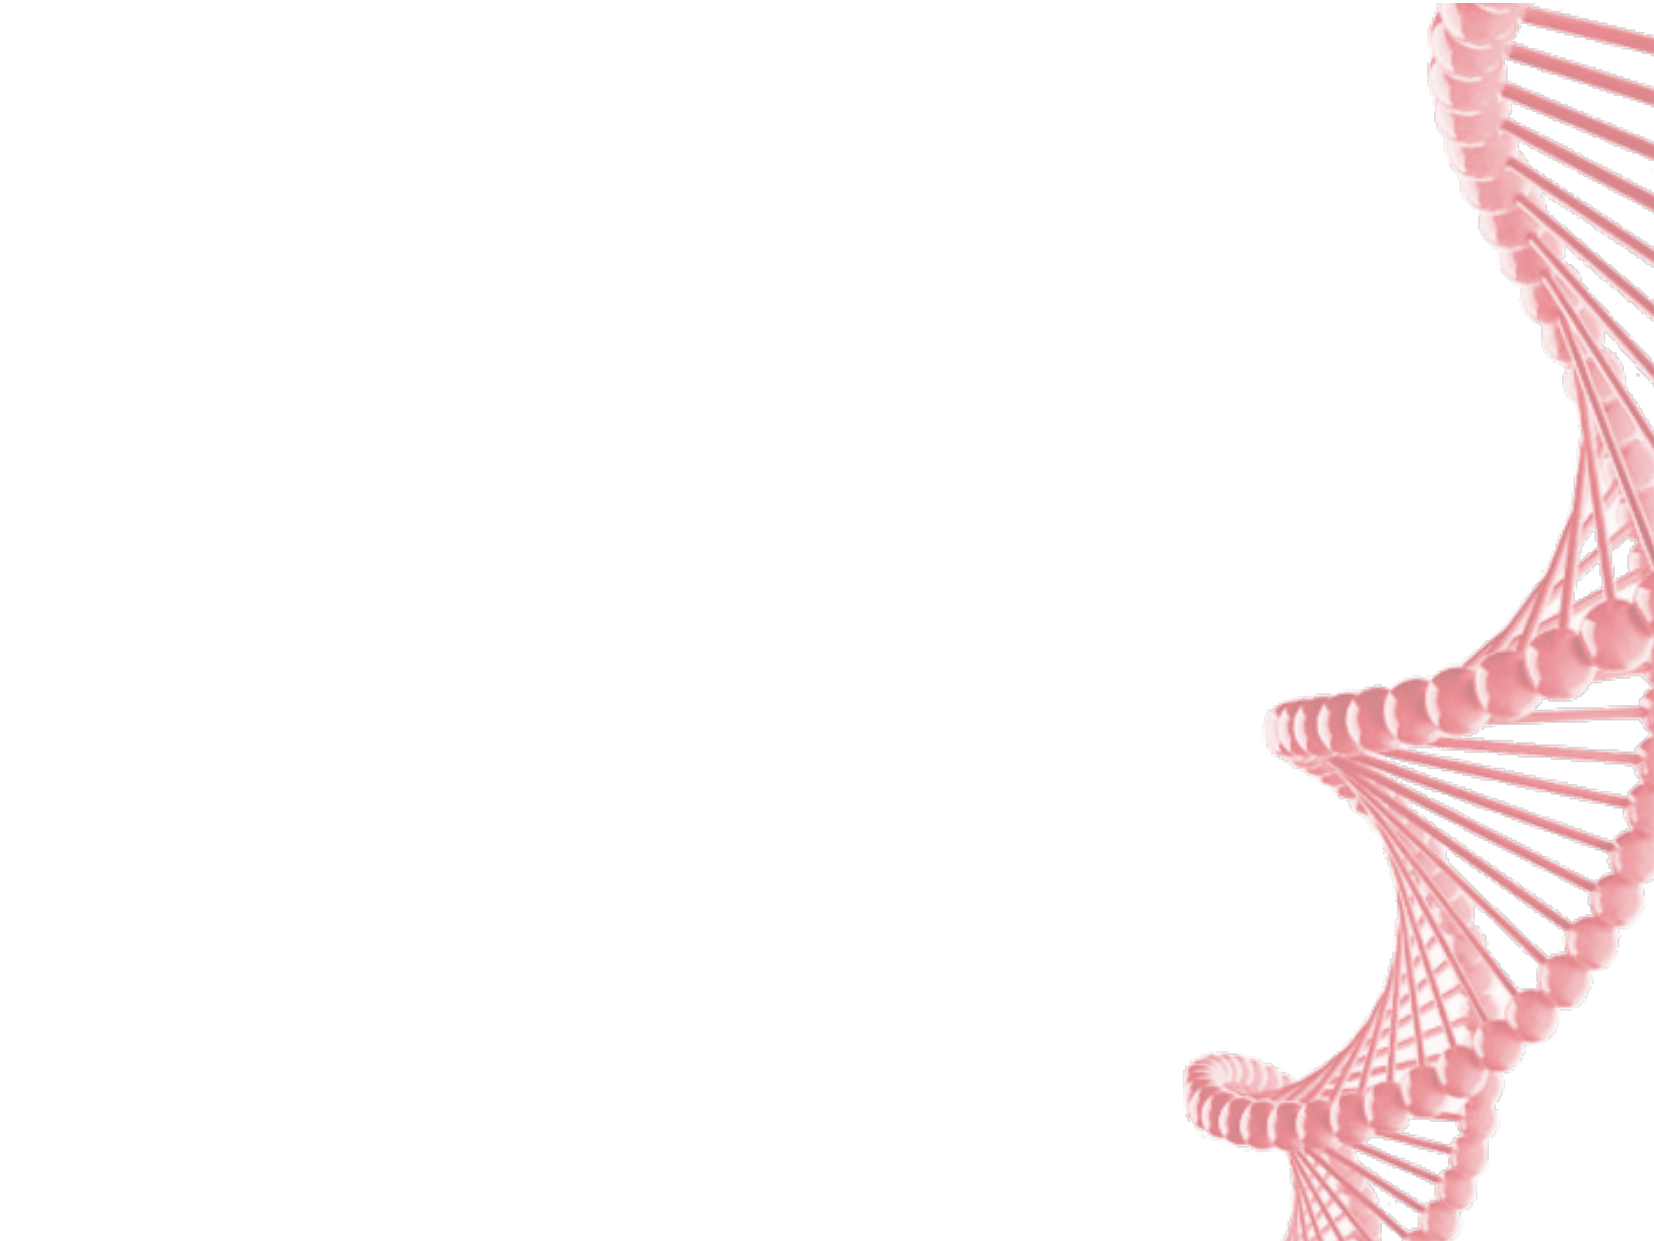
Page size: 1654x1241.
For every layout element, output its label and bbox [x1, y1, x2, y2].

picture [1133, 3, 1654, 1241]
